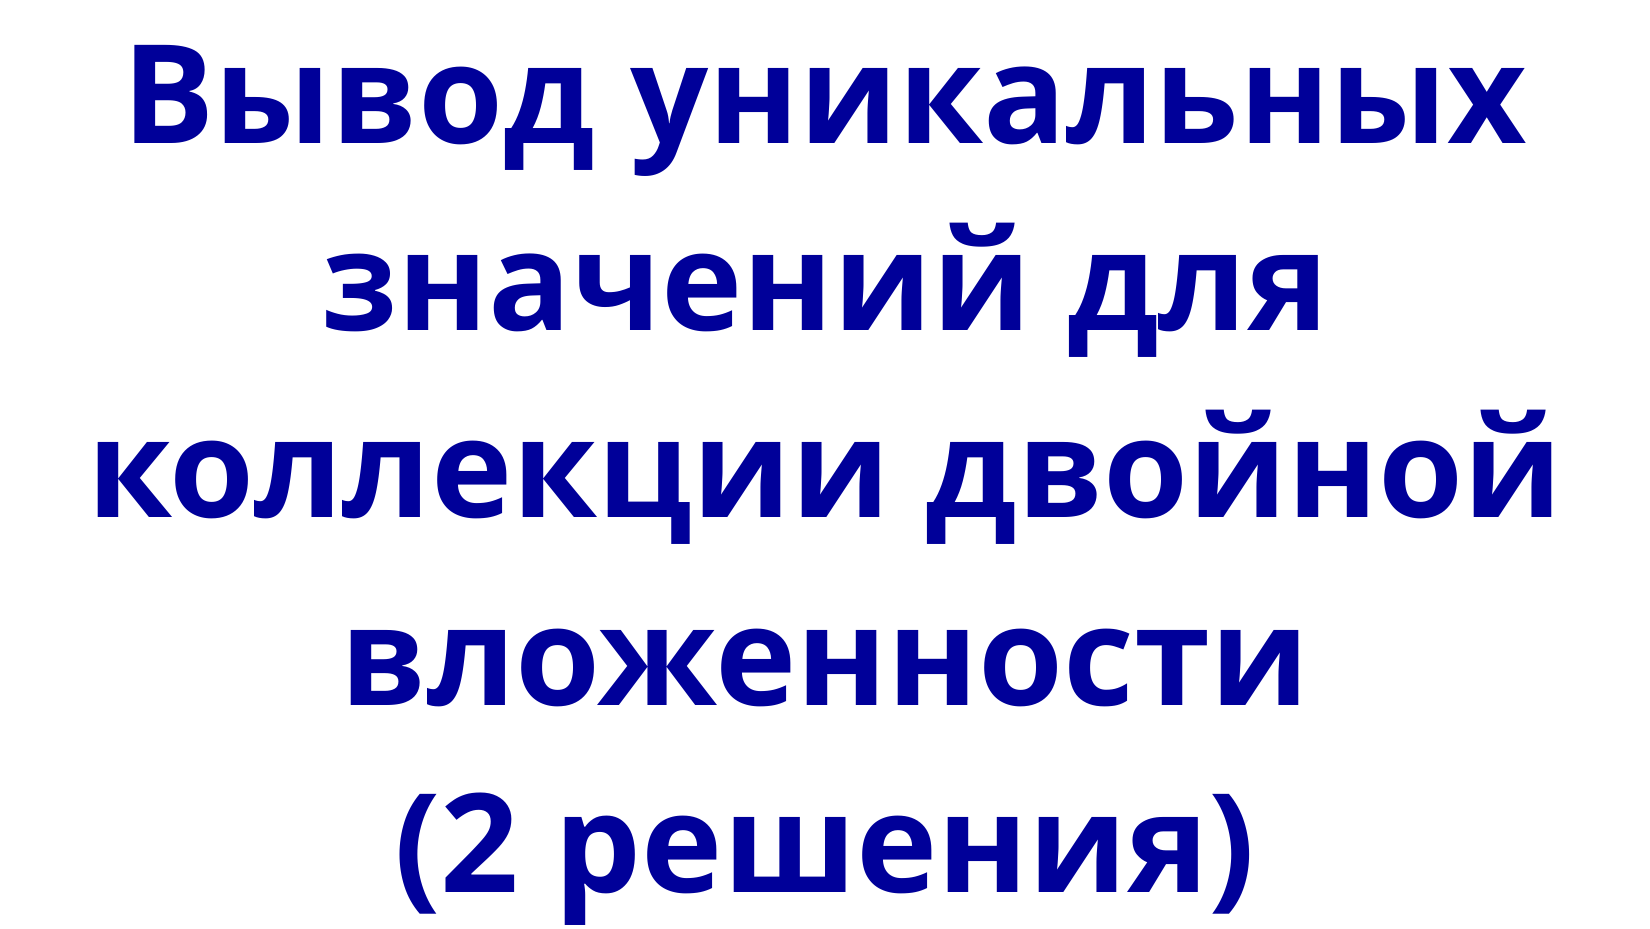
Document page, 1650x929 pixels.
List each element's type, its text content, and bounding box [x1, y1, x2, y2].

subtitle Вывод уникальных значений для коллекции двойной вложенности (2 решения) [0, 0, 1650, 929]
